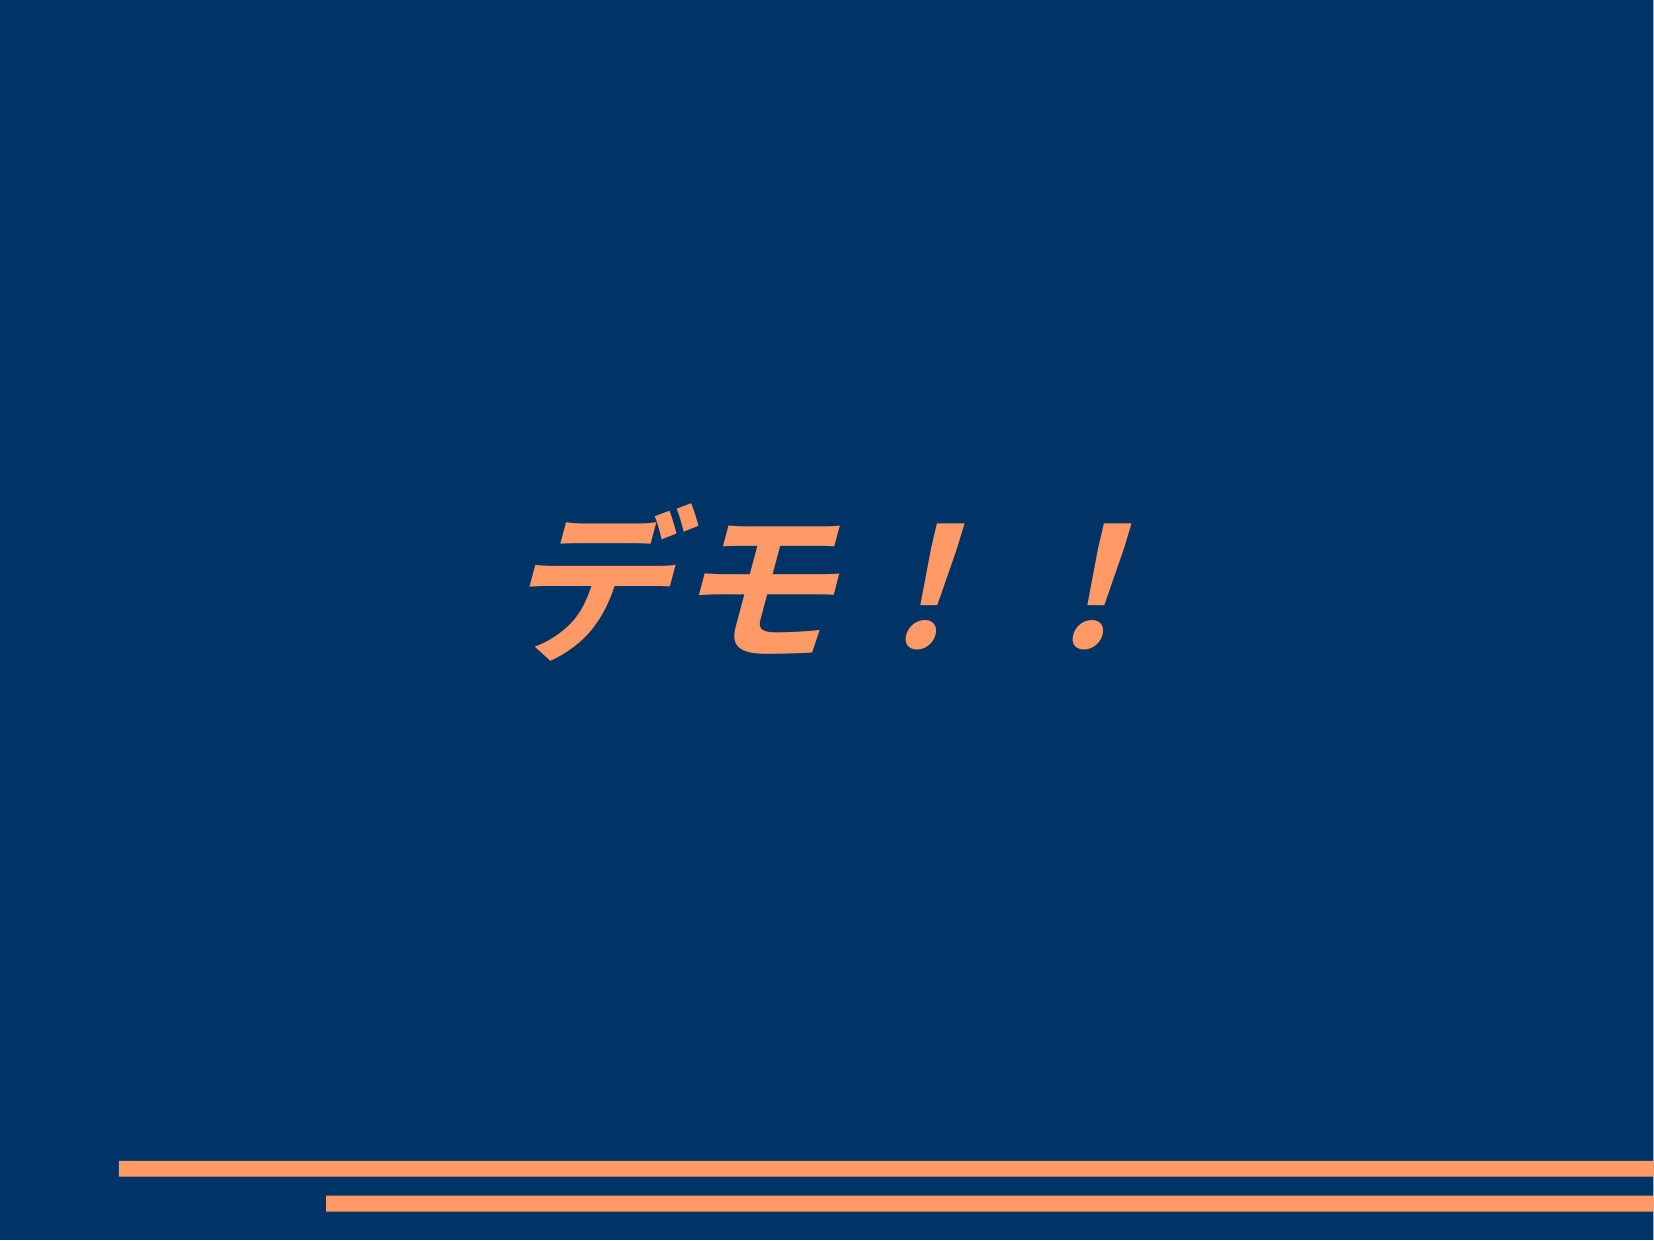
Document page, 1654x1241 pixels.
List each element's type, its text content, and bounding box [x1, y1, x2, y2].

title デモ！！ [501, 472, 1170, 680]
